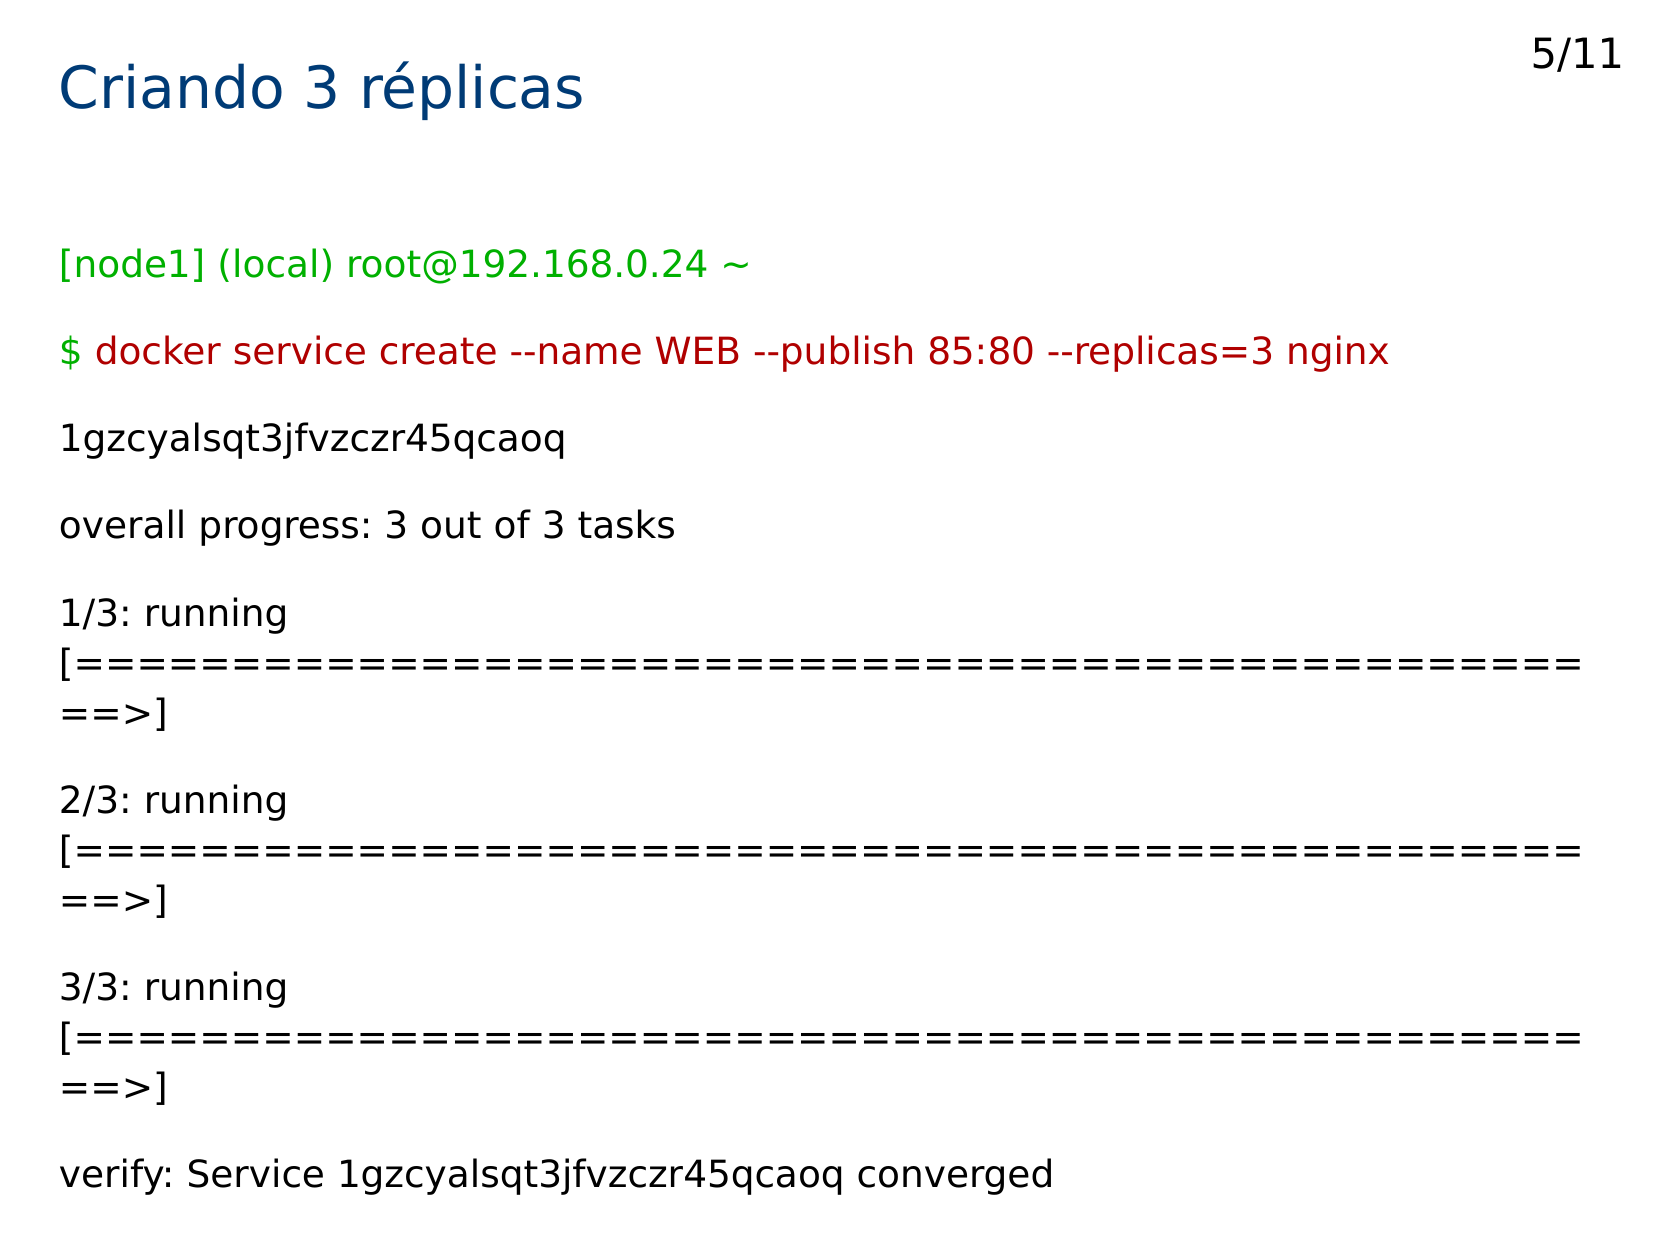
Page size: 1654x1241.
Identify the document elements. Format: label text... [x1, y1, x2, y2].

list [node1] (local) root@192.168.0.24 ~ $ docker service create --name WEB --publish 85:80 --replicas=3 nginx 1gzcyalsqt3jfvzczr45qcaoq overall progress: 3 out of 3 tasks 1/3: running [==================================================>] 2/3: running [==================================================>] 3/3: running [==================================================>] verify: Service 1gzcyalsqt3jfvzczr45qcaoq converged [59, 236, 1595, 1211]
title Criando 3 réplicas [59, 29, 1506, 148]
